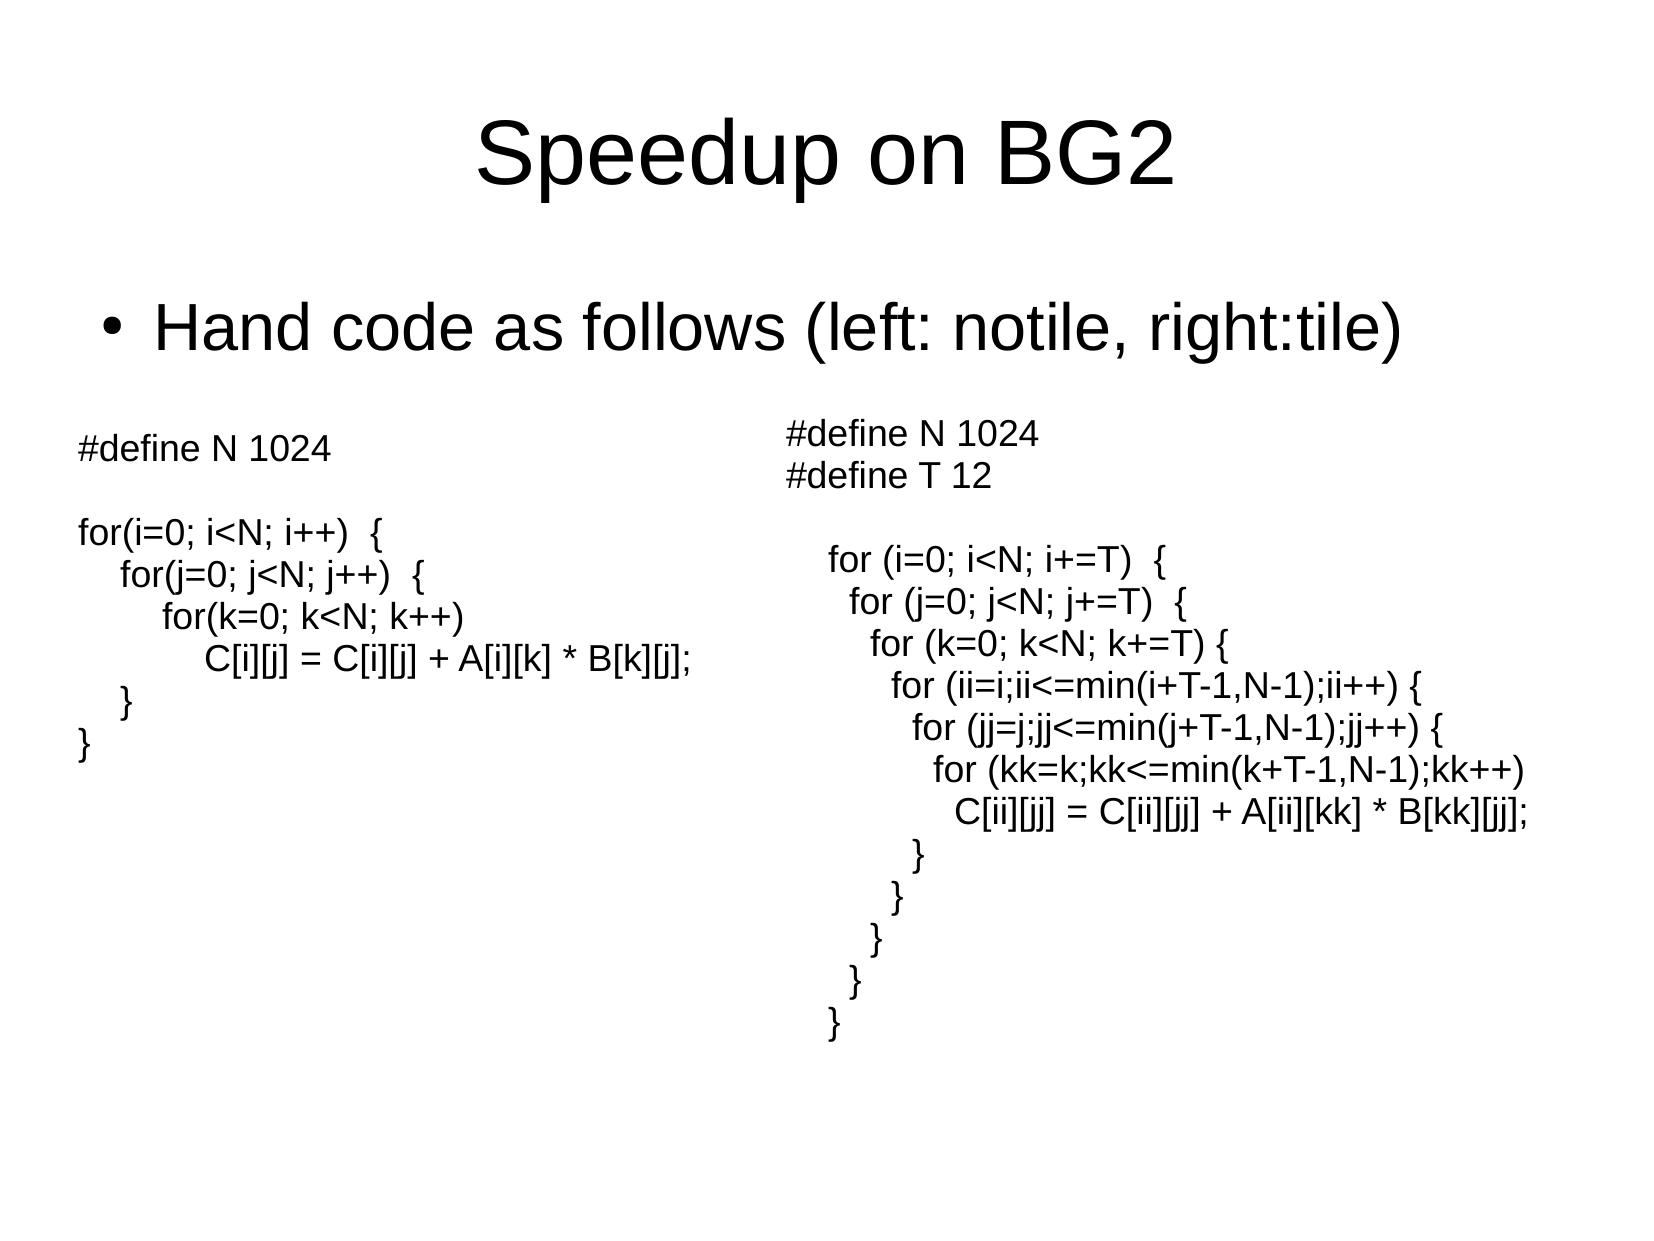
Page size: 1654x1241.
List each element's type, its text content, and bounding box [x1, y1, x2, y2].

text_box #define N 1024 #define T 12 for (i=0; i<N; i+=T) { for (j=0; j<N; j+=T) { for (k=0; k<N; k+=T) { for (ii=i;ii<=min(i+T-1,N-1);ii++) { for (jj=j;jj<=min(j+T-1,N-1);jj++) { for (kk=k;kk<=min(k+T-1,N-1);kk++) C[ii][jj] = C[ii][jj] + A[ii][kk] * B[kk][jj]; } } } } } [771, 405, 1546, 1051]
text_box #define N 1024 for(i=0; i<N; i++) { for(j=0; j<N; j++) { for(k=0; k<N; k++) C[i][j] = C[i][j] + A[i][k] * B[k][j]; } } [63, 420, 751, 771]
title Speedup on BG2 [82, 49, 1571, 257]
list Hand code as follows (left: notile, right:tile) [82, 290, 1538, 1010]
